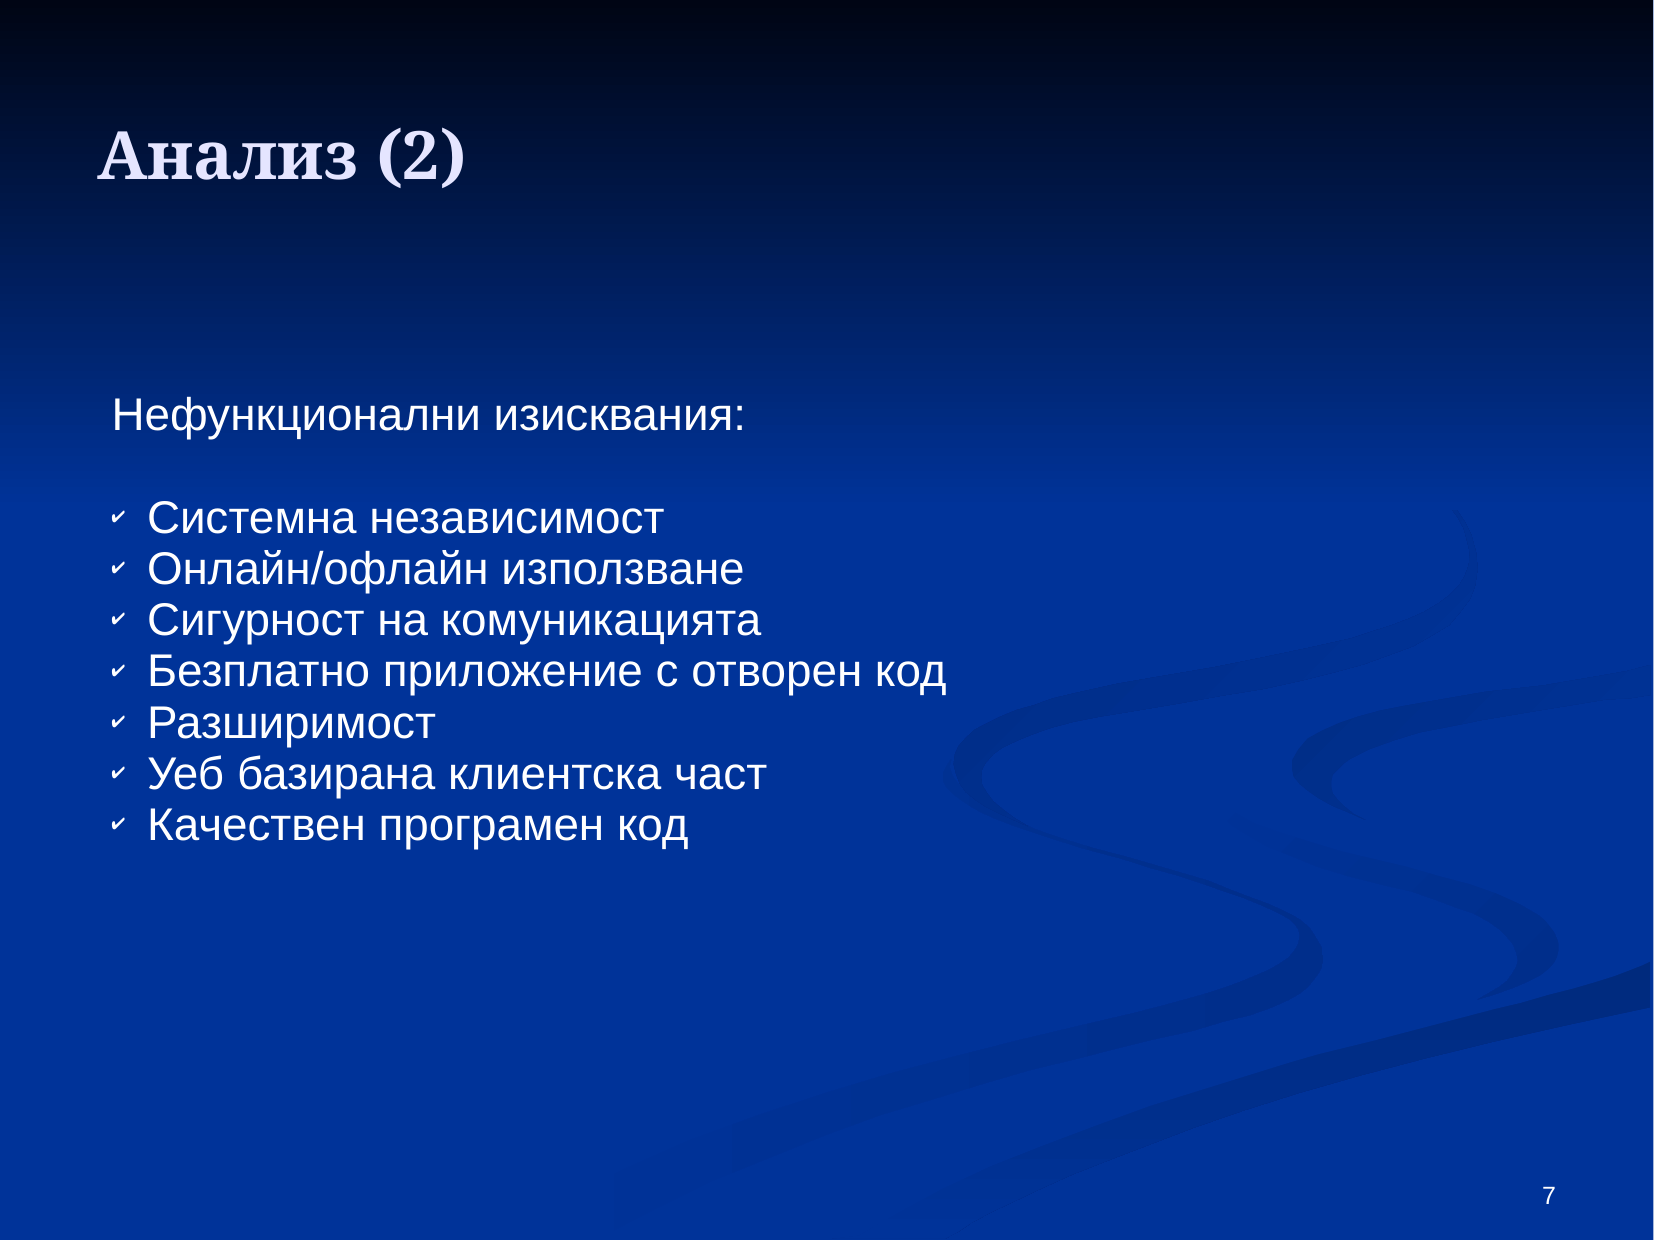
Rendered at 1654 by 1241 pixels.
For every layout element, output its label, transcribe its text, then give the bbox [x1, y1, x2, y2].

title Анализ (2) [82, 49, 1571, 257]
text_box <number> [1185, 1131, 1571, 1218]
text_box Нефункционални изисквания: Системна независимост Онлайн/офлайн използване Сигурност на комуникацията Безплатно приложение с отворен код Разширимост Уеб базирана клиентска част Качествен програмен код [96, 381, 1557, 859]
